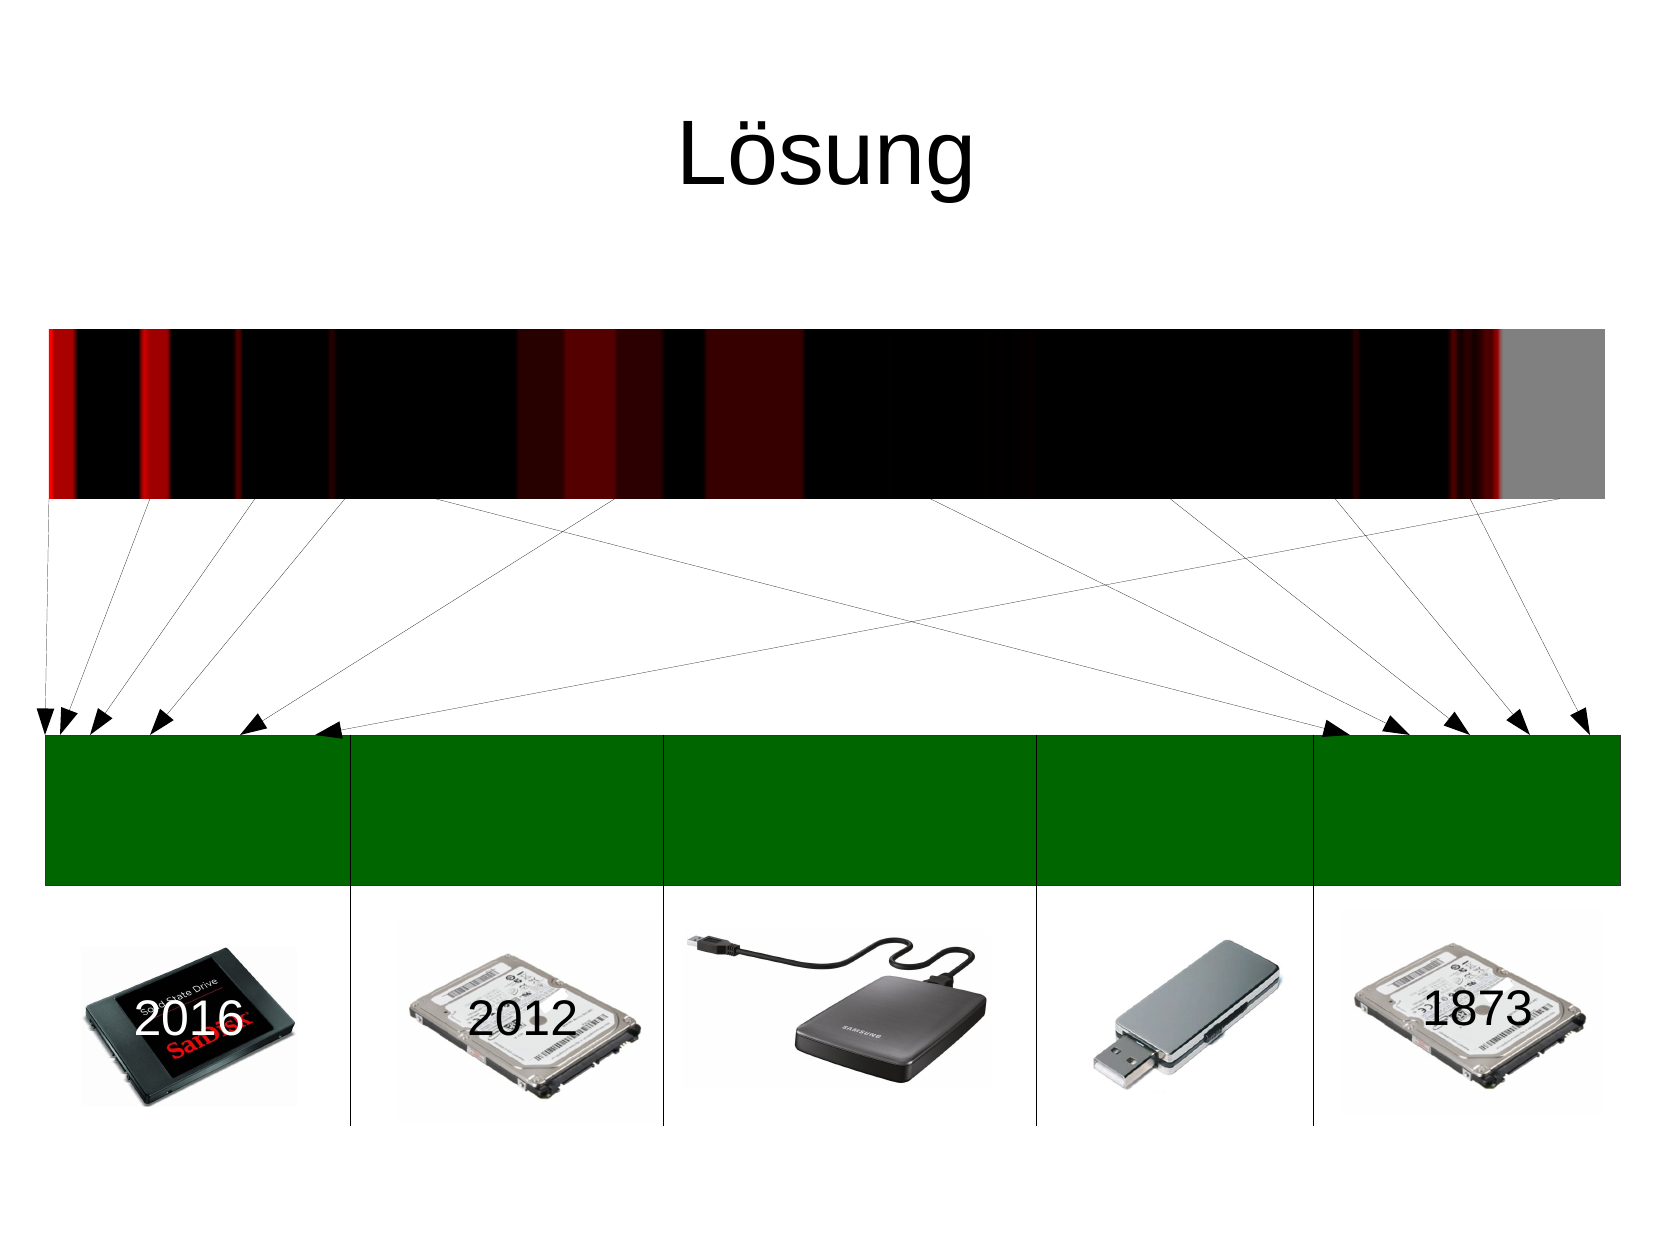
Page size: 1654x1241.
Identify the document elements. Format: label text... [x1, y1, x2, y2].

text_box [45, 735, 350, 886]
title Lösung [82, 49, 1571, 257]
text_box [1314, 735, 1621, 886]
text_box 2012 [452, 983, 602, 1055]
picture [81, 947, 297, 1107]
text_box [664, 735, 1036, 886]
picture [1064, 926, 1297, 1101]
picture [1341, 909, 1602, 1115]
picture [396, 920, 657, 1126]
text_box [351, 735, 663, 886]
picture [682, 929, 991, 1088]
picture [48, 329, 1606, 499]
text_box 1873 [1407, 972, 1557, 1044]
text_box 2016 [118, 983, 269, 1055]
text_box [1037, 735, 1313, 886]
